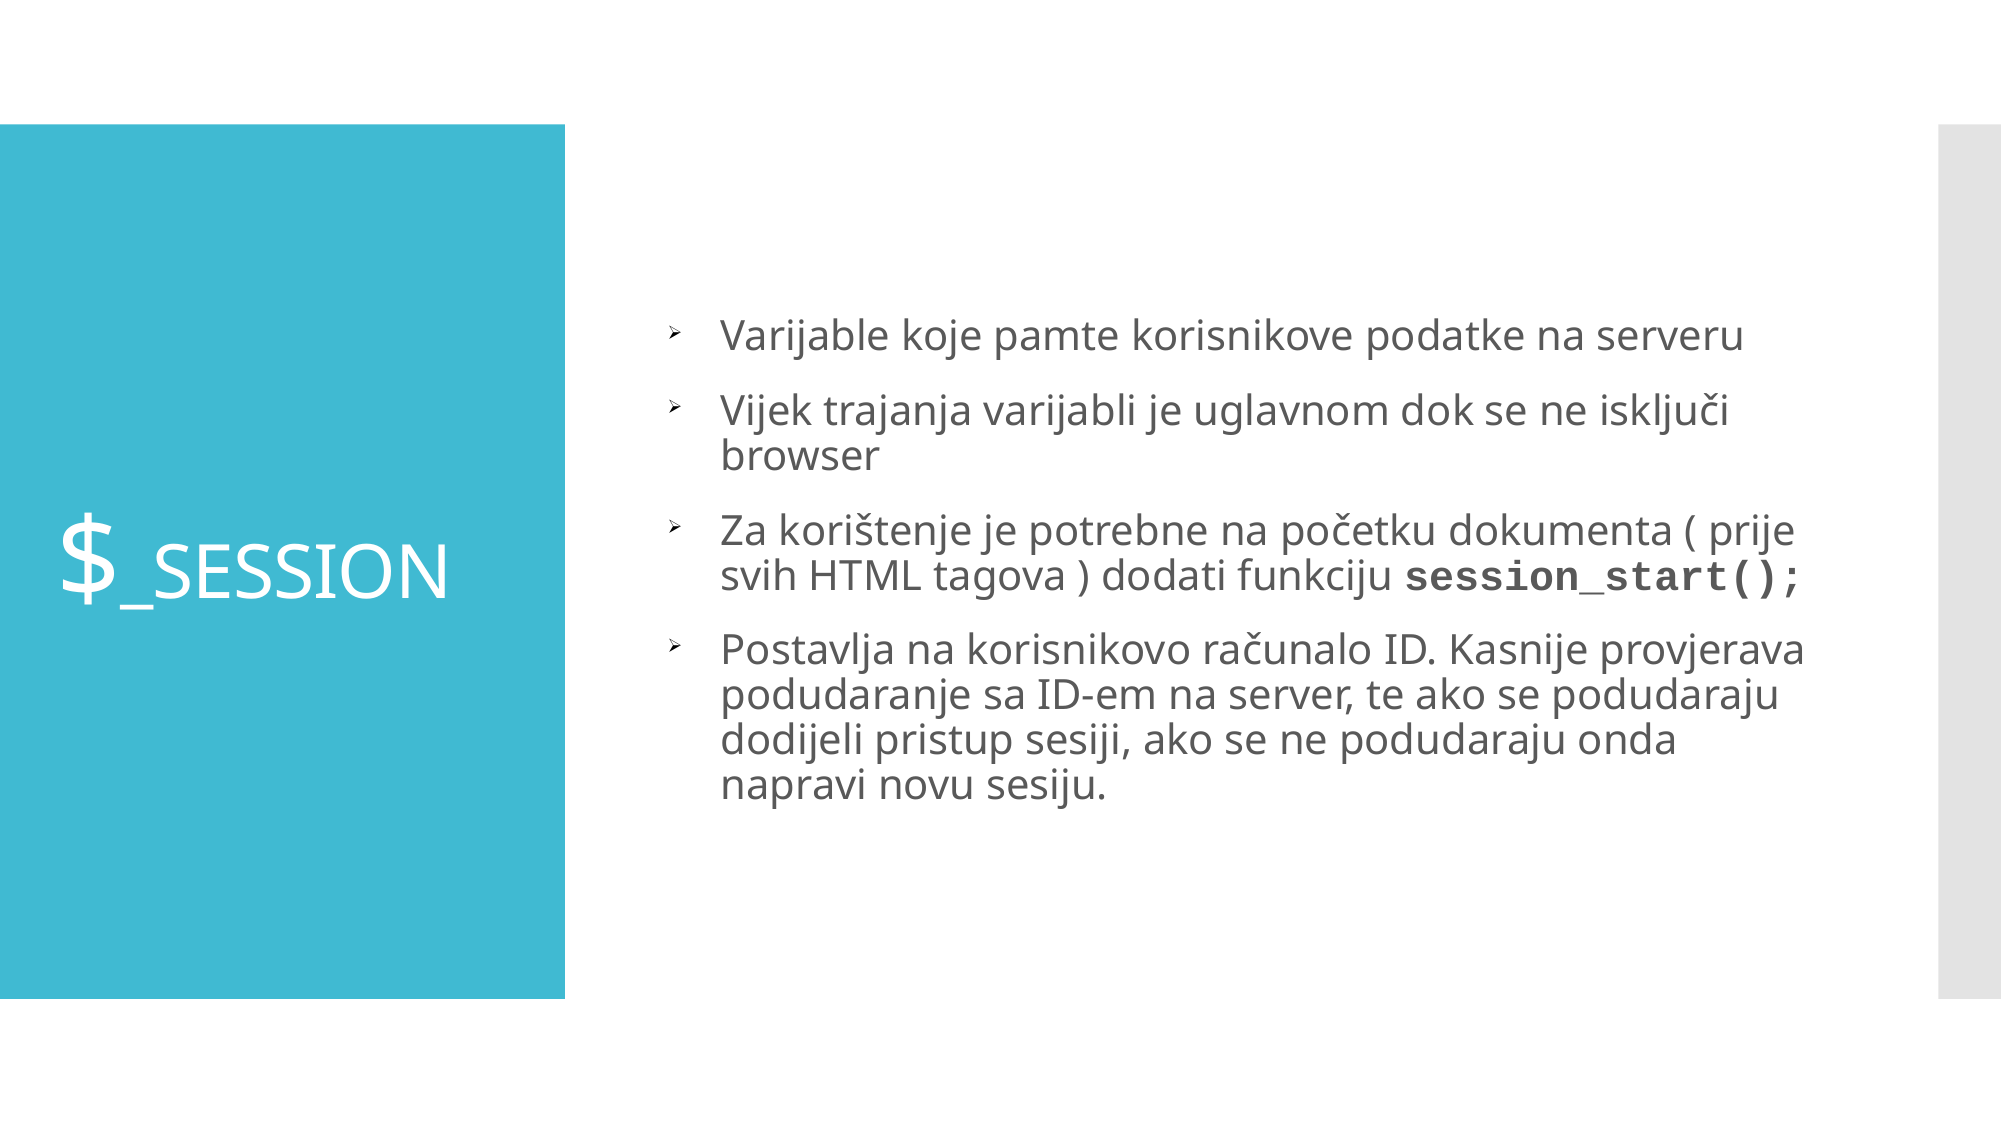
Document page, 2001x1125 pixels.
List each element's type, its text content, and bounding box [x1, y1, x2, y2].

list Varijable koje pamte korisnikove podatke na serveru Vijek trajanja varijabli je uglavnom dok se ne isključi browser Za korištenje je potrebne na početku dokumenta ( prije svih HTML tagova ) dodati funkciju session_start(); Postavlja na korisnikovo računalo ID. Kasnije provjerava podudaranje sa ID-em na server, te ako se podudaraju dodijeli pristup sesiji, ako se ne podudaraju onda napravi novu sesiju. [634, 141, 1835, 982]
title $_SESSION [41, 184, 525, 940]
